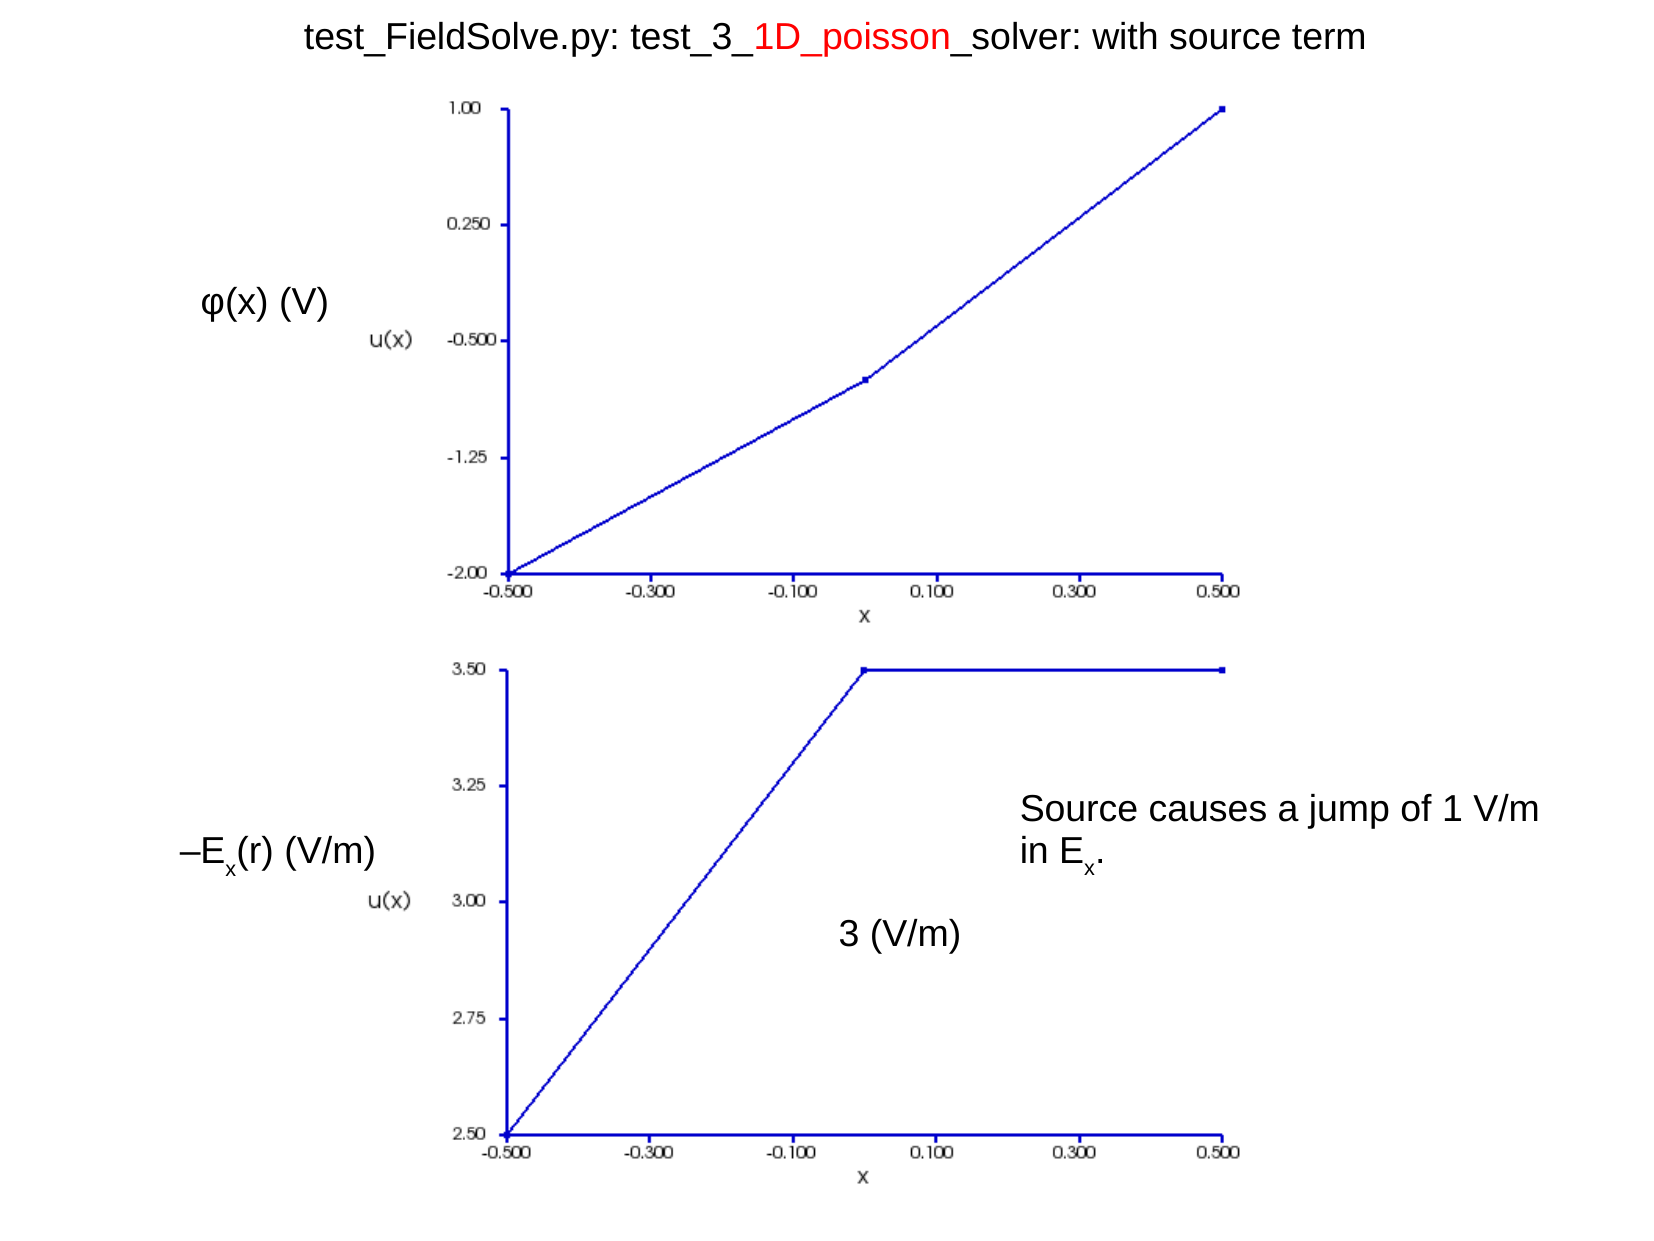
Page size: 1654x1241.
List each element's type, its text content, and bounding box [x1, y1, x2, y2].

text_box φ(x) (V) [185, 273, 346, 331]
picture [357, 654, 1296, 1197]
text_box –Ex(r) (V/m) [165, 822, 406, 931]
text_box test_FieldSolve.py: test_3_1D_poisson_solver: with source term [289, 7, 1387, 149]
picture [357, 84, 1296, 640]
text_box 3 (V/m) [823, 905, 1043, 1014]
text_box Source causes a jump of 1 V/m in Ex. [1005, 780, 1556, 888]
